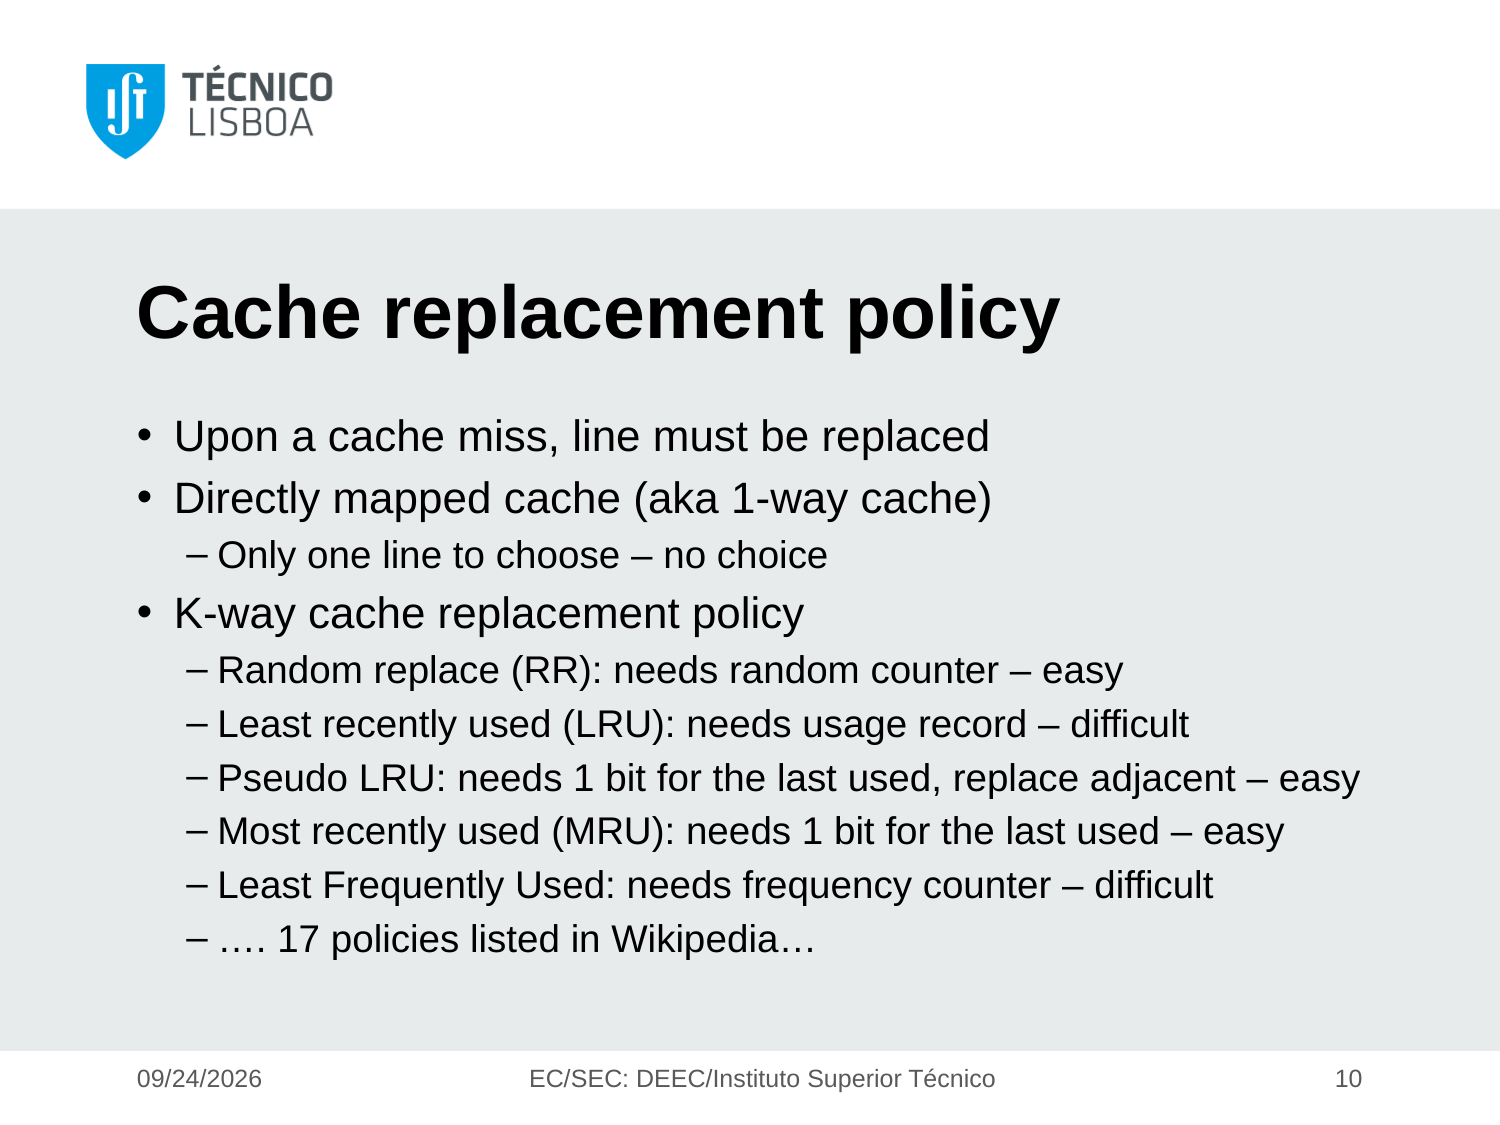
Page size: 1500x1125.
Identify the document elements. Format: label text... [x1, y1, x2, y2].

footer EC/SEC: DEEC/Instituto Superior Técnico [512, 1052, 1021, 1103]
slide_number 01/19/2019 [121, 1052, 425, 1103]
list Upon a cache miss, line must be replaced Directly mapped cache (aka 1-way cache) Only one line to choose – no choice K-way cache replacement policy Random replace (RR): needs random counter – easy Least recently used (LRU): needs usage record – difficult Pseudo LRU: needs 1 bit for the last used, replace adjacent – easy Most recently used (MRU): needs 1 bit for the last used – easy Least Frequently Used: needs frequency counter – difficult …. 17 policies listed in Wikipedia… [121, 400, 1378, 1005]
picture [0, 0, 1500, 1125]
title Cache replacement policy [121, 237, 1378, 381]
slide_number <number> [1077, 1052, 1378, 1103]
